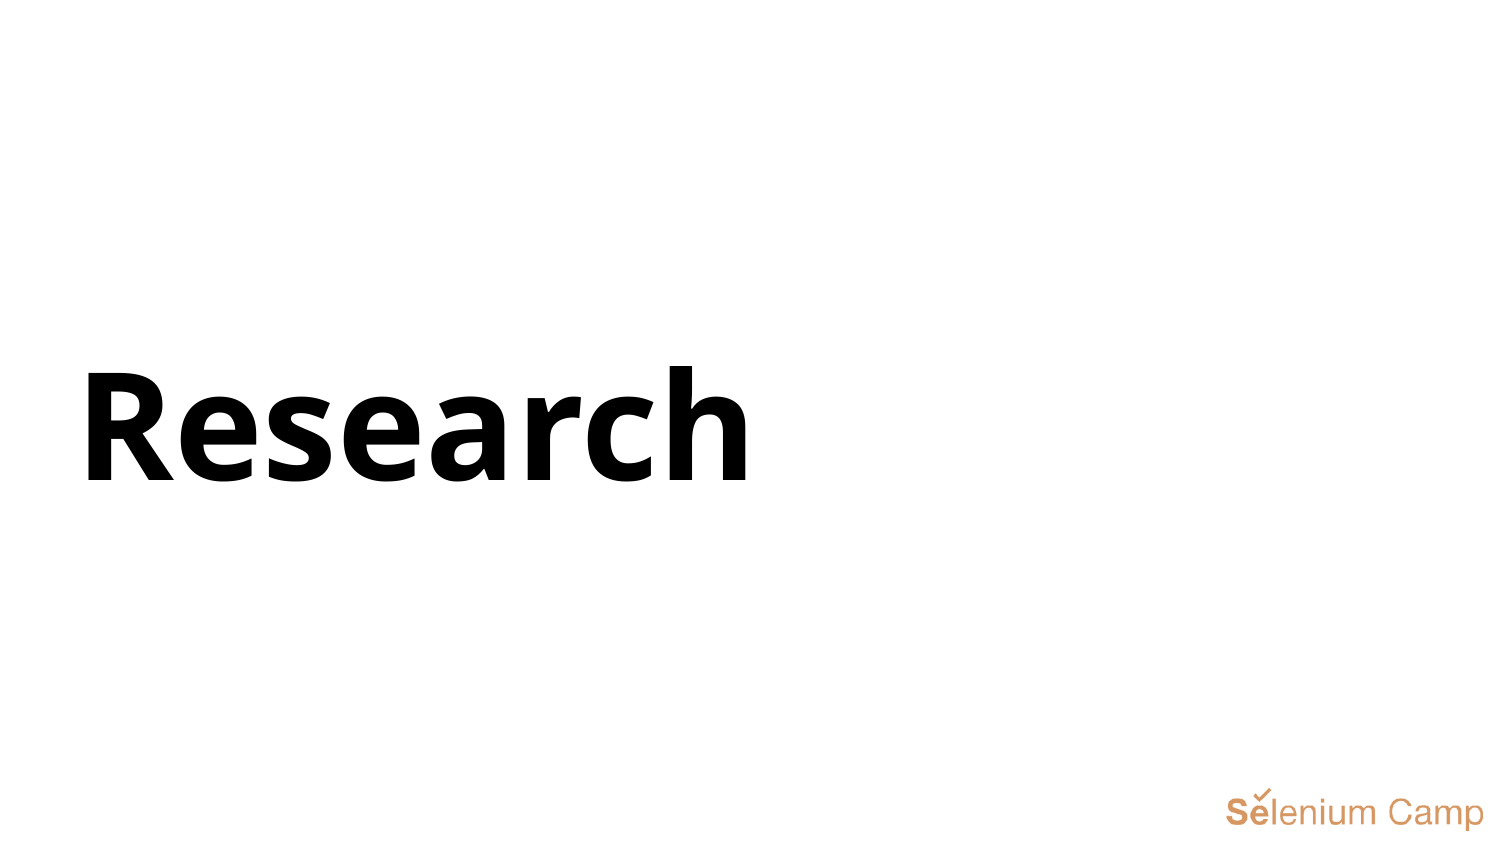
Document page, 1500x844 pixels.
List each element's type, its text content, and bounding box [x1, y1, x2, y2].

title Research [60, 60, 1441, 781]
picture [1226, 787, 1483, 831]
